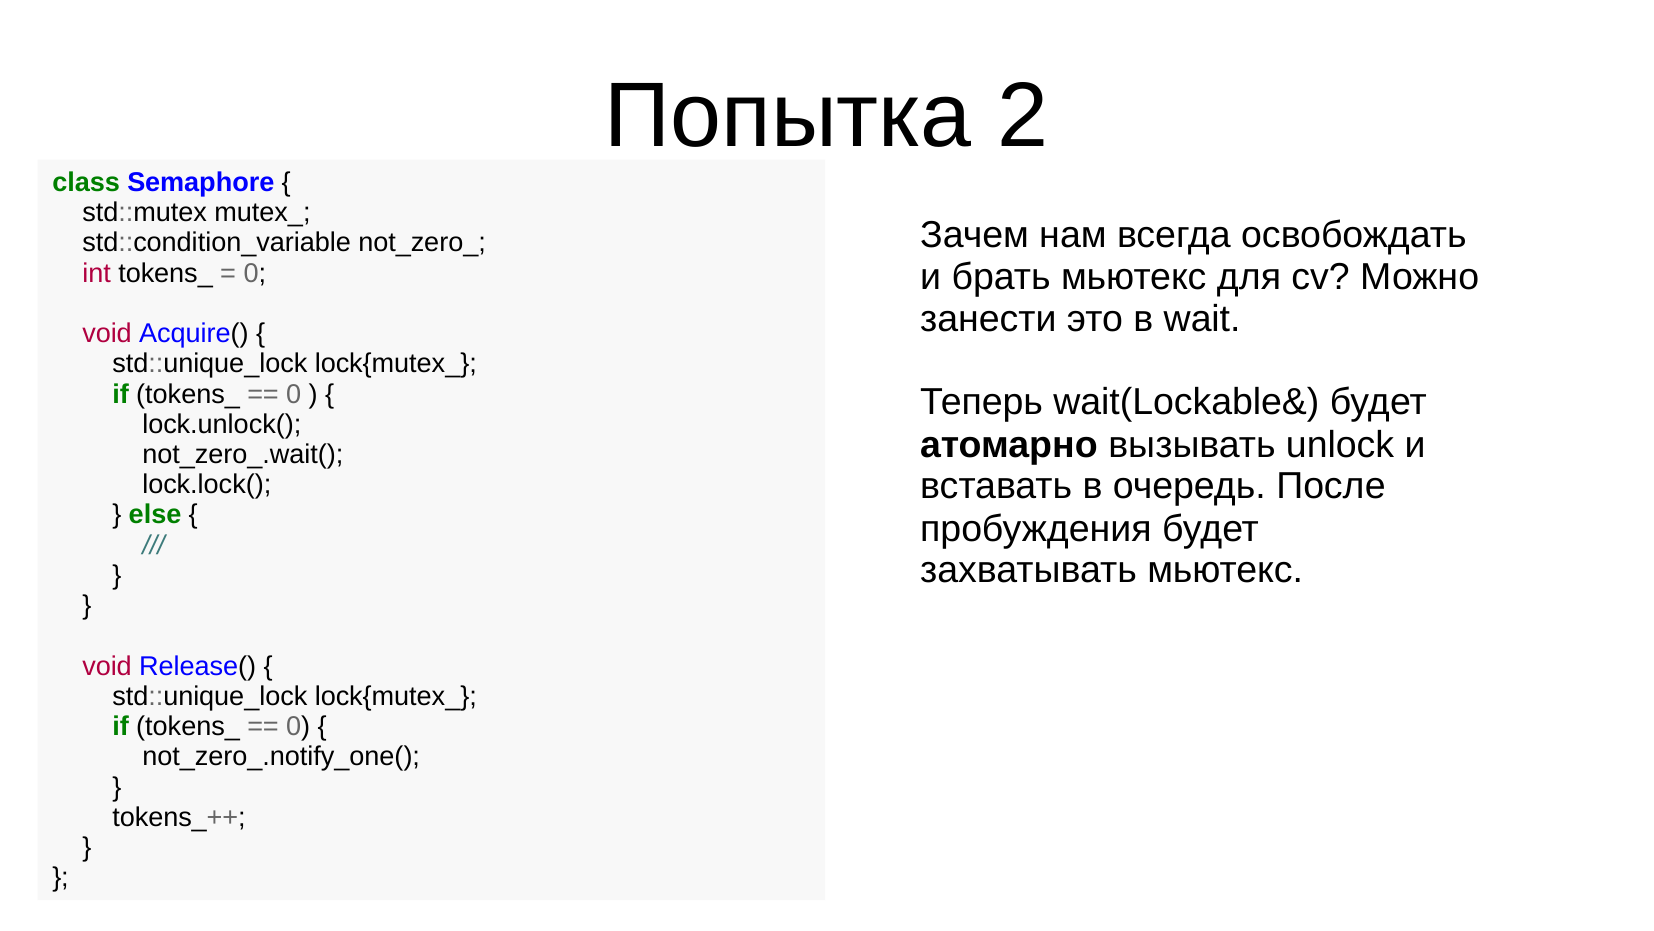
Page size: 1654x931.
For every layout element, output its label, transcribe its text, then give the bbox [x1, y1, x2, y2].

text_box class Semaphore { std::mutex mutex_; std::condition_variable not_zero_; int tokens_ = 0; void Acquire() { std::unique_lock lock{mutex_}; if (tokens_ == 0 ) { lock.unlock(); not_zero_.wait(); lock.lock(); } else { /// } } void Release() { std::unique_lock lock{mutex_}; if (tokens_ == 0) { not_zero_.notify_one(); } tokens_++; } }; [37, 159, 826, 901]
text_box Зачем нам всегда освобождать и брать мьютекс для cv? Можно занести это в wait. Теперь wait(Lockable&) будет атомарно вызывать unlock и вставать в очередь. После пробуждения будет захватывать мьютекс. [905, 205, 1501, 599]
title Попытка 2 [82, 37, 1571, 193]
